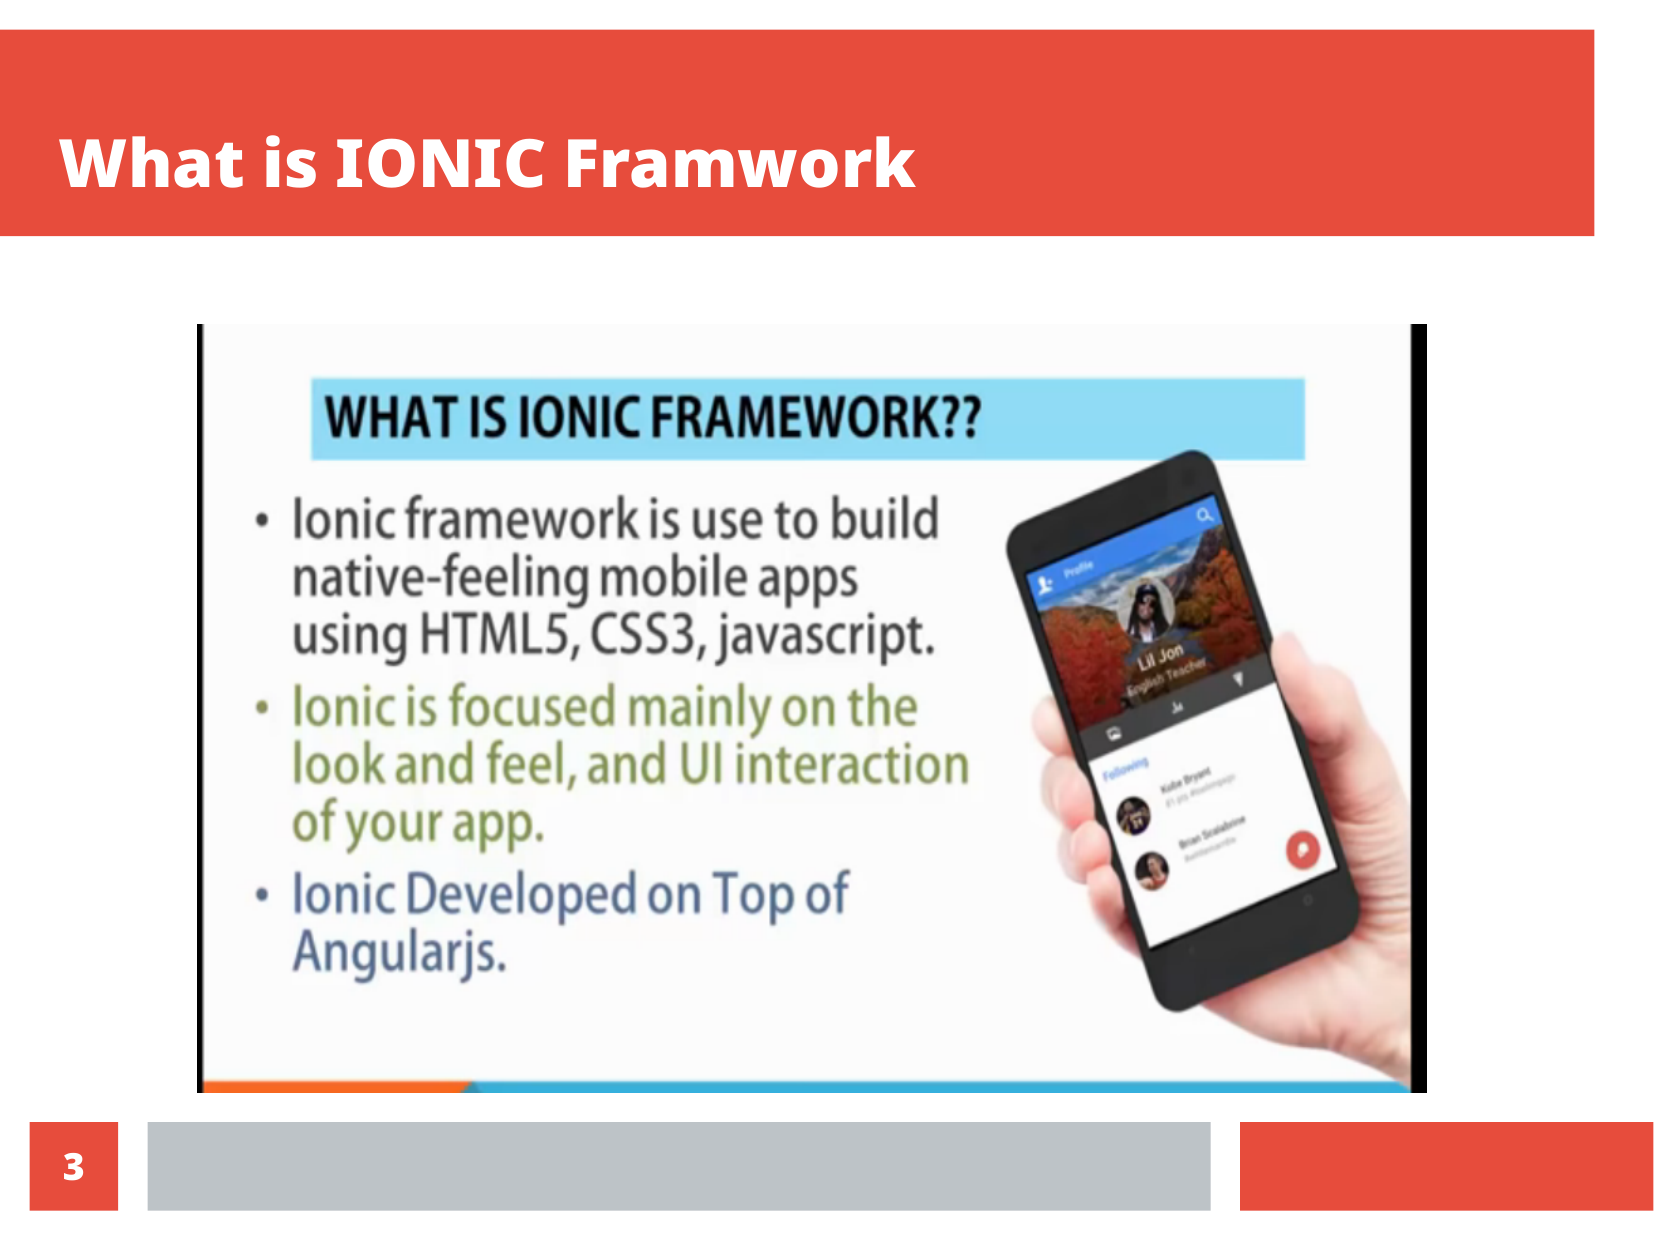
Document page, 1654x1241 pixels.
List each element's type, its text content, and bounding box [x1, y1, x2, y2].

title What is IONIC Framwork [59, 59, 1595, 207]
picture [197, 324, 1427, 1093]
